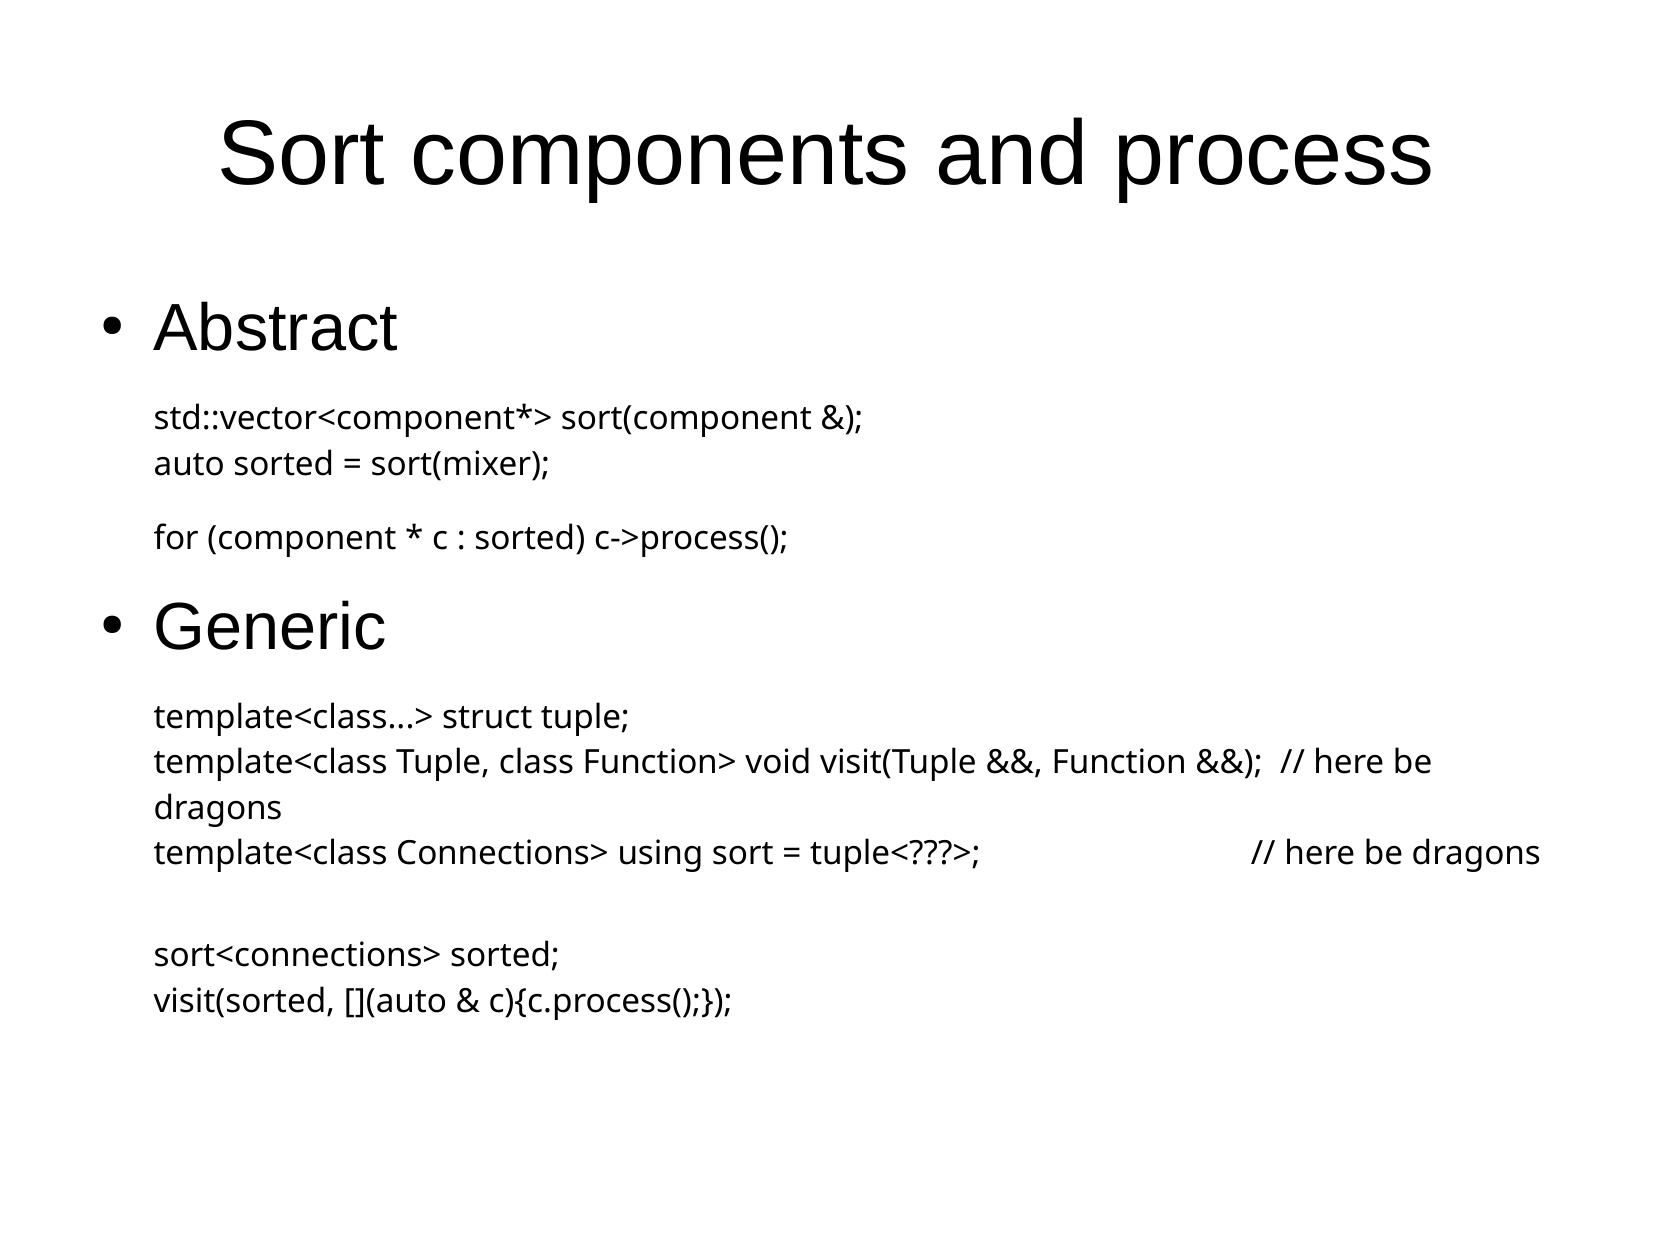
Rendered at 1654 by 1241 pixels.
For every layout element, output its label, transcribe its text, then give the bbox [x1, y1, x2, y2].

list Abstract std::vector<component*> sort(component &); auto sorted = sort(mixer); for (component * c : sorted) c->process(); Generic template<class...> struct tuple; template<class Tuple, class Function> void visit(Tuple &&, Function &&); // here be dragons template<class Connections> using sort = tuple<???>; // here be dragons sort<connections> sorted; visit(sorted, [](auto & c){c.process();}); [82, 290, 1571, 1109]
title Sort components and process [82, 49, 1571, 257]
